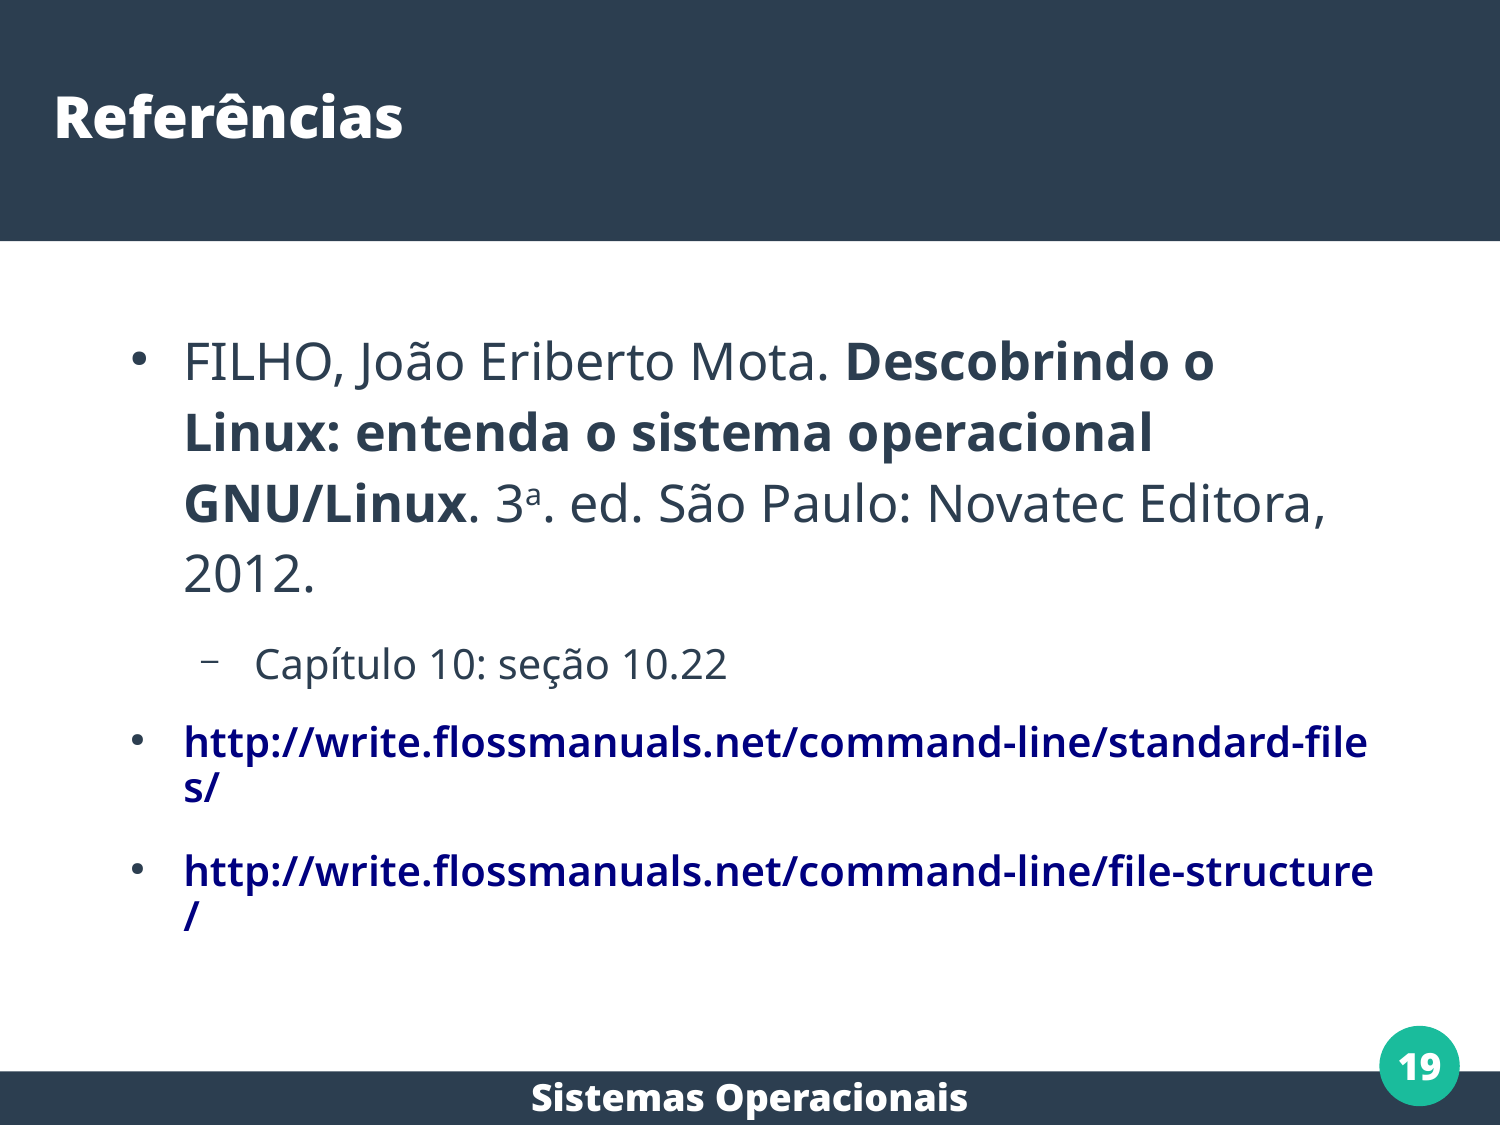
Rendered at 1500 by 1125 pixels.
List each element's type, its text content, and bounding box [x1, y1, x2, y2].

title Referências [53, 44, 1447, 188]
list FILHO, João Eriberto Mota. Descobrindo o Linux: entenda o sistema operacional GNU/Linux. 3a. ed. São Paulo: Novatec Editora, 2012. Capítulo 10: seção 10.22 http://write.flossmanuals.net/command-line/standard-files/ http://write.flossmanuals.net/command-line/file-structure/ [112, 324, 1388, 978]
